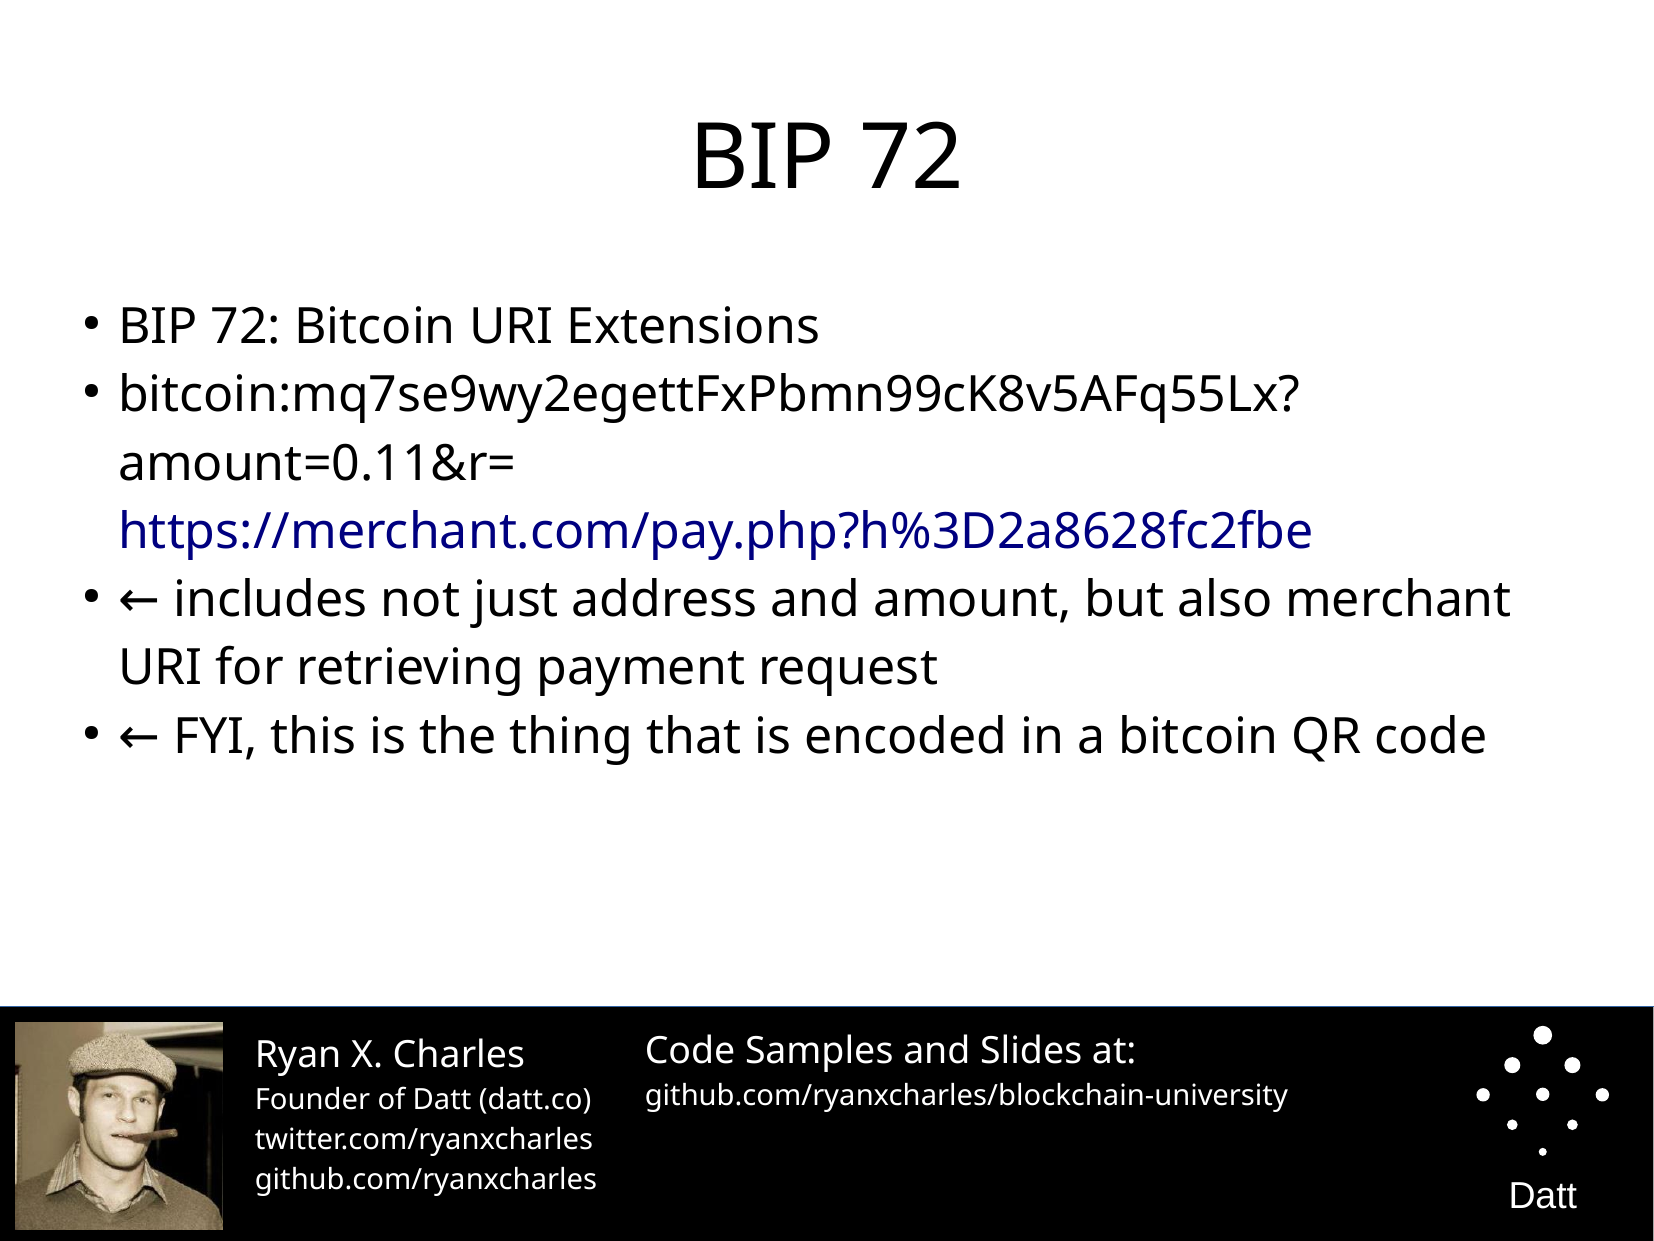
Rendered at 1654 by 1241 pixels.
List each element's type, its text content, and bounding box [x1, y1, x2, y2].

picture [1475, 1023, 1611, 1159]
text_box [0, 1006, 1654, 1241]
title BIP 72 [82, 49, 1571, 257]
picture [15, 1022, 223, 1231]
subtitle BIP 72: Bitcoin URI Extensions bitcoin:mq7se9wy2egettFxPbmn99cK8v5AFq55Lx?amount=0.11&r=https://merchant.com/pay.php?h%3D2a8628fc2fbe ← includes not just address and amount, but also merchant URI for retrieving payment request ← FYI, this is the thing that is encoded in a bitcoin QR code [82, 290, 1571, 1010]
text_box Code Samples and Slides at: github.com/ryanxcharles/blockchain-university [630, 1015, 1403, 1156]
text_box Ryan X. Charles Founder of Datt (datt.co) twitter.com/ryanxcharles github.com/ryanxcharles [240, 1020, 976, 1241]
text_box Datt [1452, 1167, 1633, 1241]
